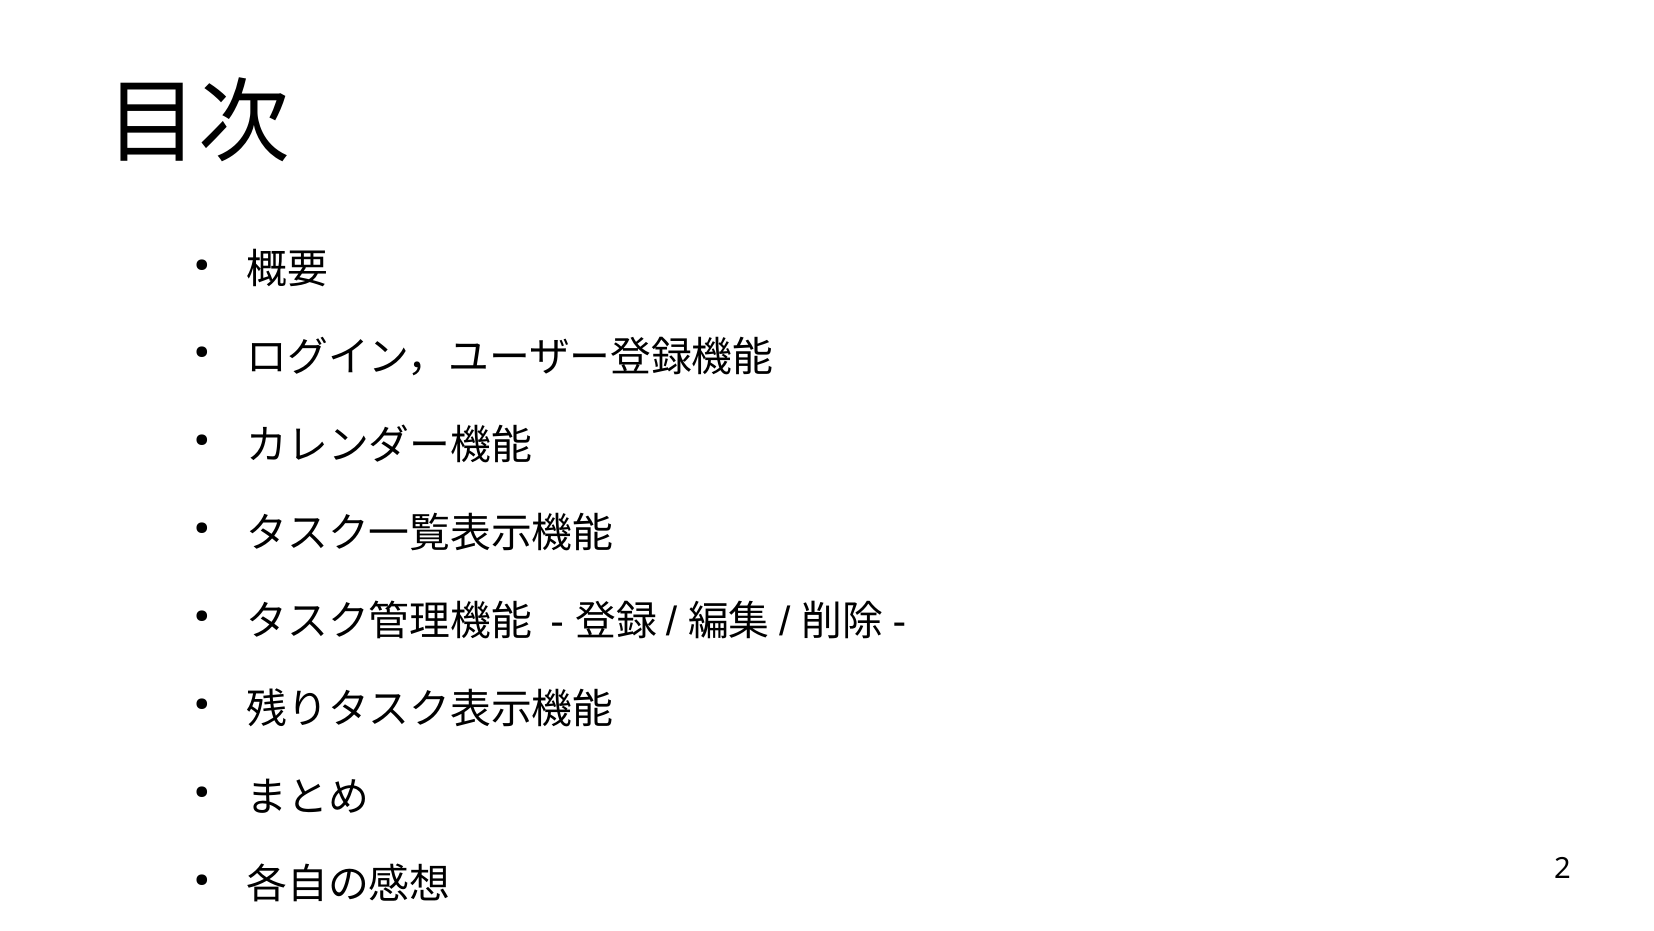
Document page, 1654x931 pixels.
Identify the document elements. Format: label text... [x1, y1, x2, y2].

list 概要 ログイン，ユーザー登録機能 カレンダー機能 タスク一覧表示機能 タスク管理機能 - 登録 / 編集 / 削除 - 残りタスク表示機能 まとめ 各自の感想 [177, 236, 1601, 916]
title 目次 [106, 37, 1595, 193]
